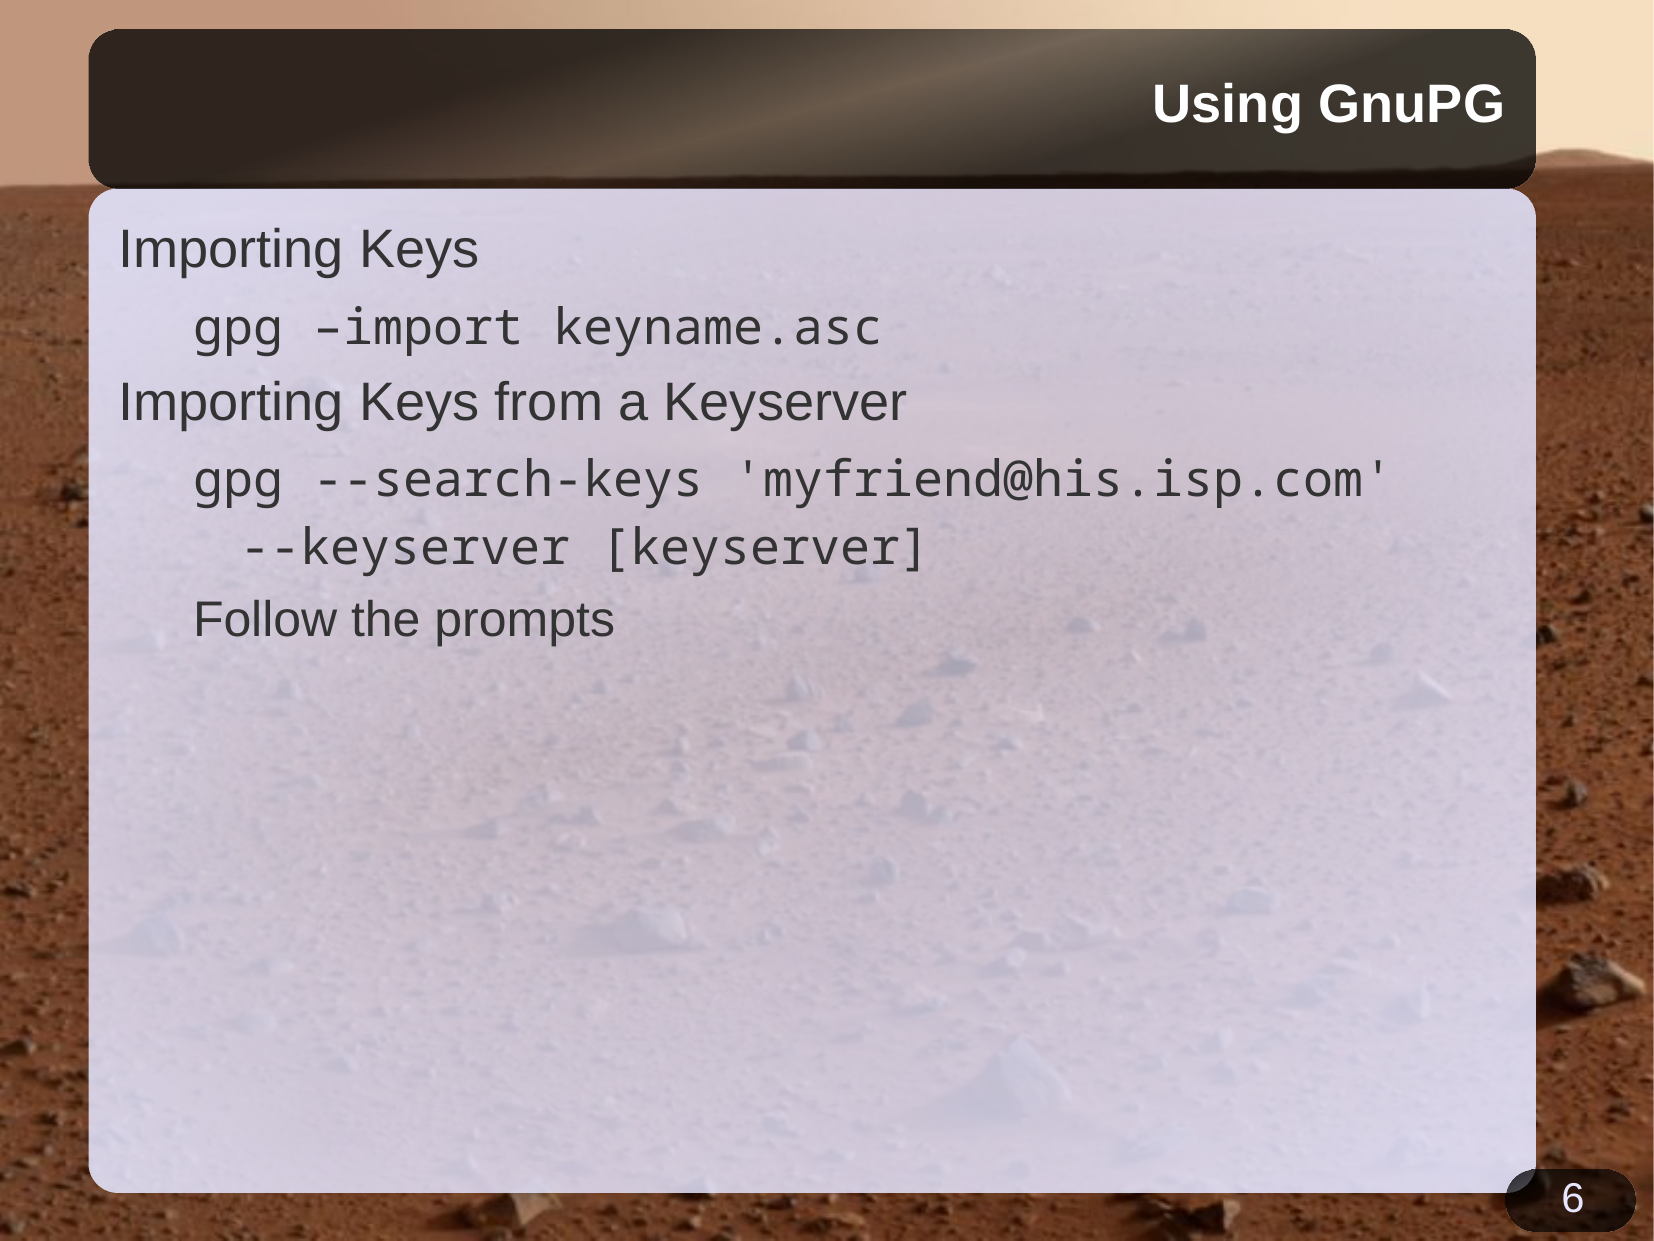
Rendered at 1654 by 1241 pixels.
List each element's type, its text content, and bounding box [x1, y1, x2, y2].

title Using GnuPG [118, 59, 1506, 148]
list Importing Keys gpg –import keyname.asc Importing Keys from a Keyserver gpg --search-keys 'myfriend@his.isp.com' --keyserver [keyserver] Follow the prompts [118, 218, 1477, 1164]
picture [0, 0, 1654, 1241]
